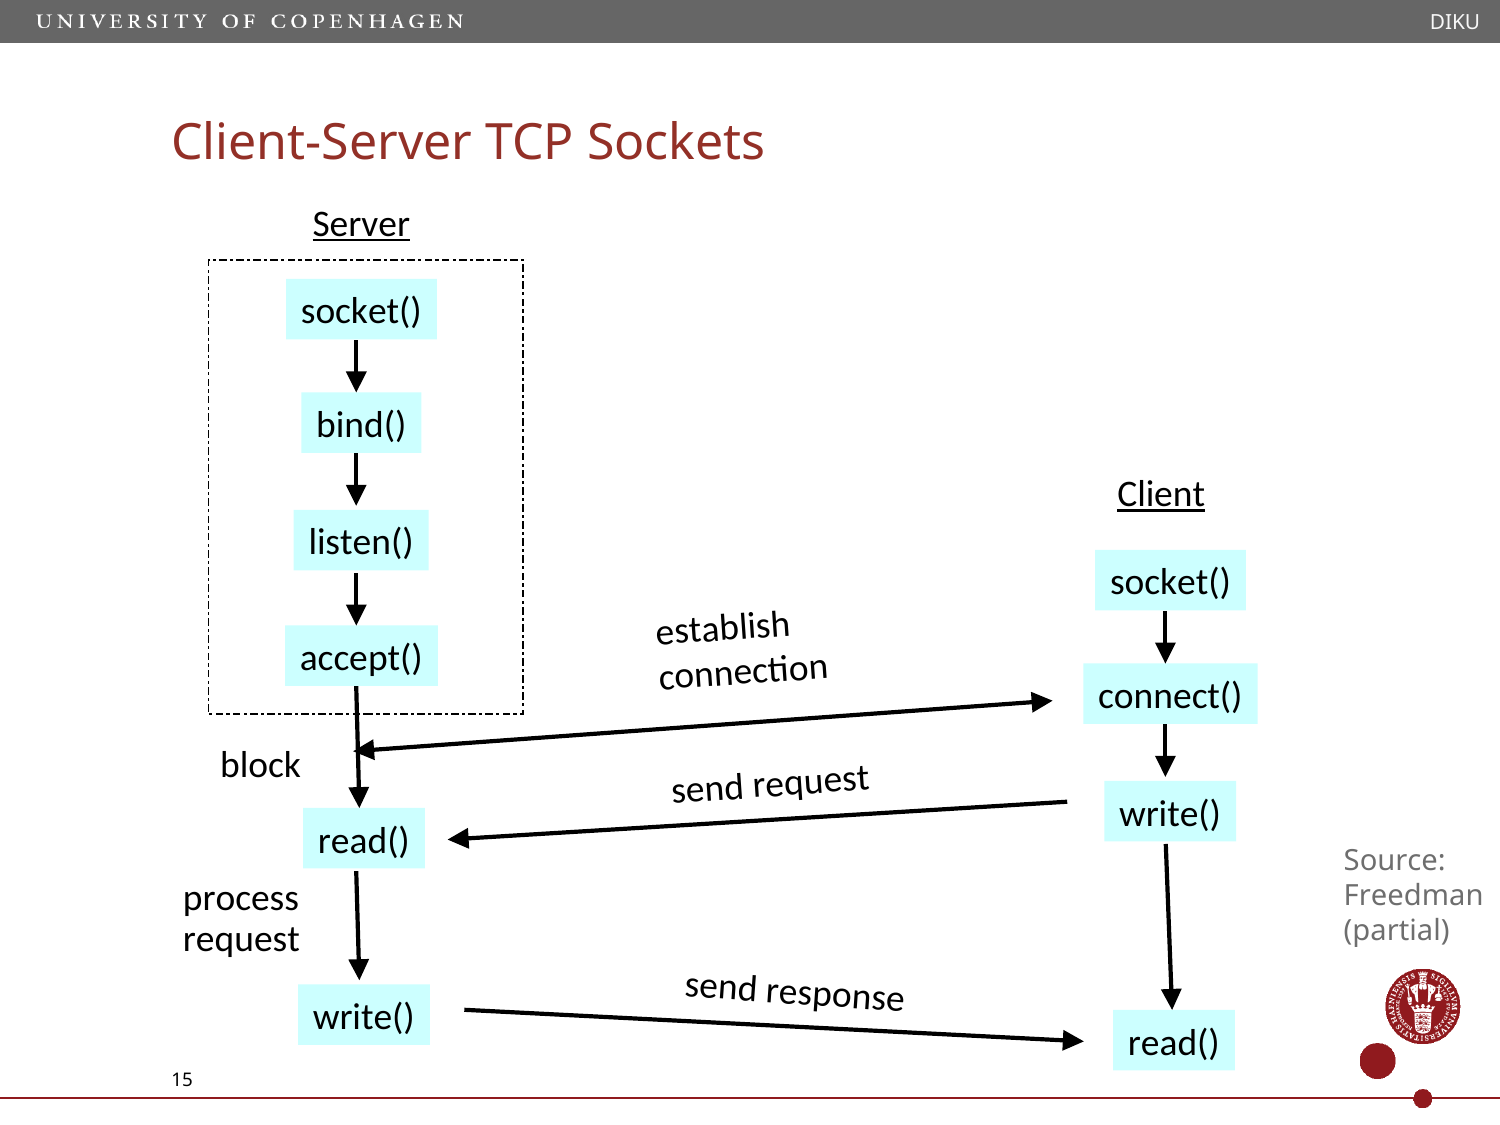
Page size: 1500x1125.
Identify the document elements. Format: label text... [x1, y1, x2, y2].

text_box process request [168, 870, 316, 967]
text_box write() [298, 984, 430, 1045]
text_box bind() [301, 392, 422, 453]
picture [0, 910, 1500, 1122]
text_box read() [303, 807, 425, 869]
text_box connect() [1083, 663, 1258, 724]
text_box Client [1102, 461, 1221, 523]
text_box block [205, 732, 316, 793]
text_box read() [1113, 1009, 1235, 1071]
text_box socket() [286, 278, 437, 340]
text_box listen() [293, 509, 429, 571]
text_box DIKU [469, 0, 1495, 43]
text_box send response [668, 950, 923, 1029]
text_box Server [297, 190, 426, 252]
text_box accept() [285, 625, 438, 686]
text_box establish connection [638, 587, 846, 707]
text_box Source: Freedman (partial) [1328, 834, 1500, 955]
text_box <number> [171, 1067, 522, 1092]
title Client-Server TCP Sockets [171, 75, 1329, 171]
text_box socket() [1095, 549, 1246, 611]
text_box send request [654, 743, 887, 820]
text_box write() [1104, 780, 1237, 842]
